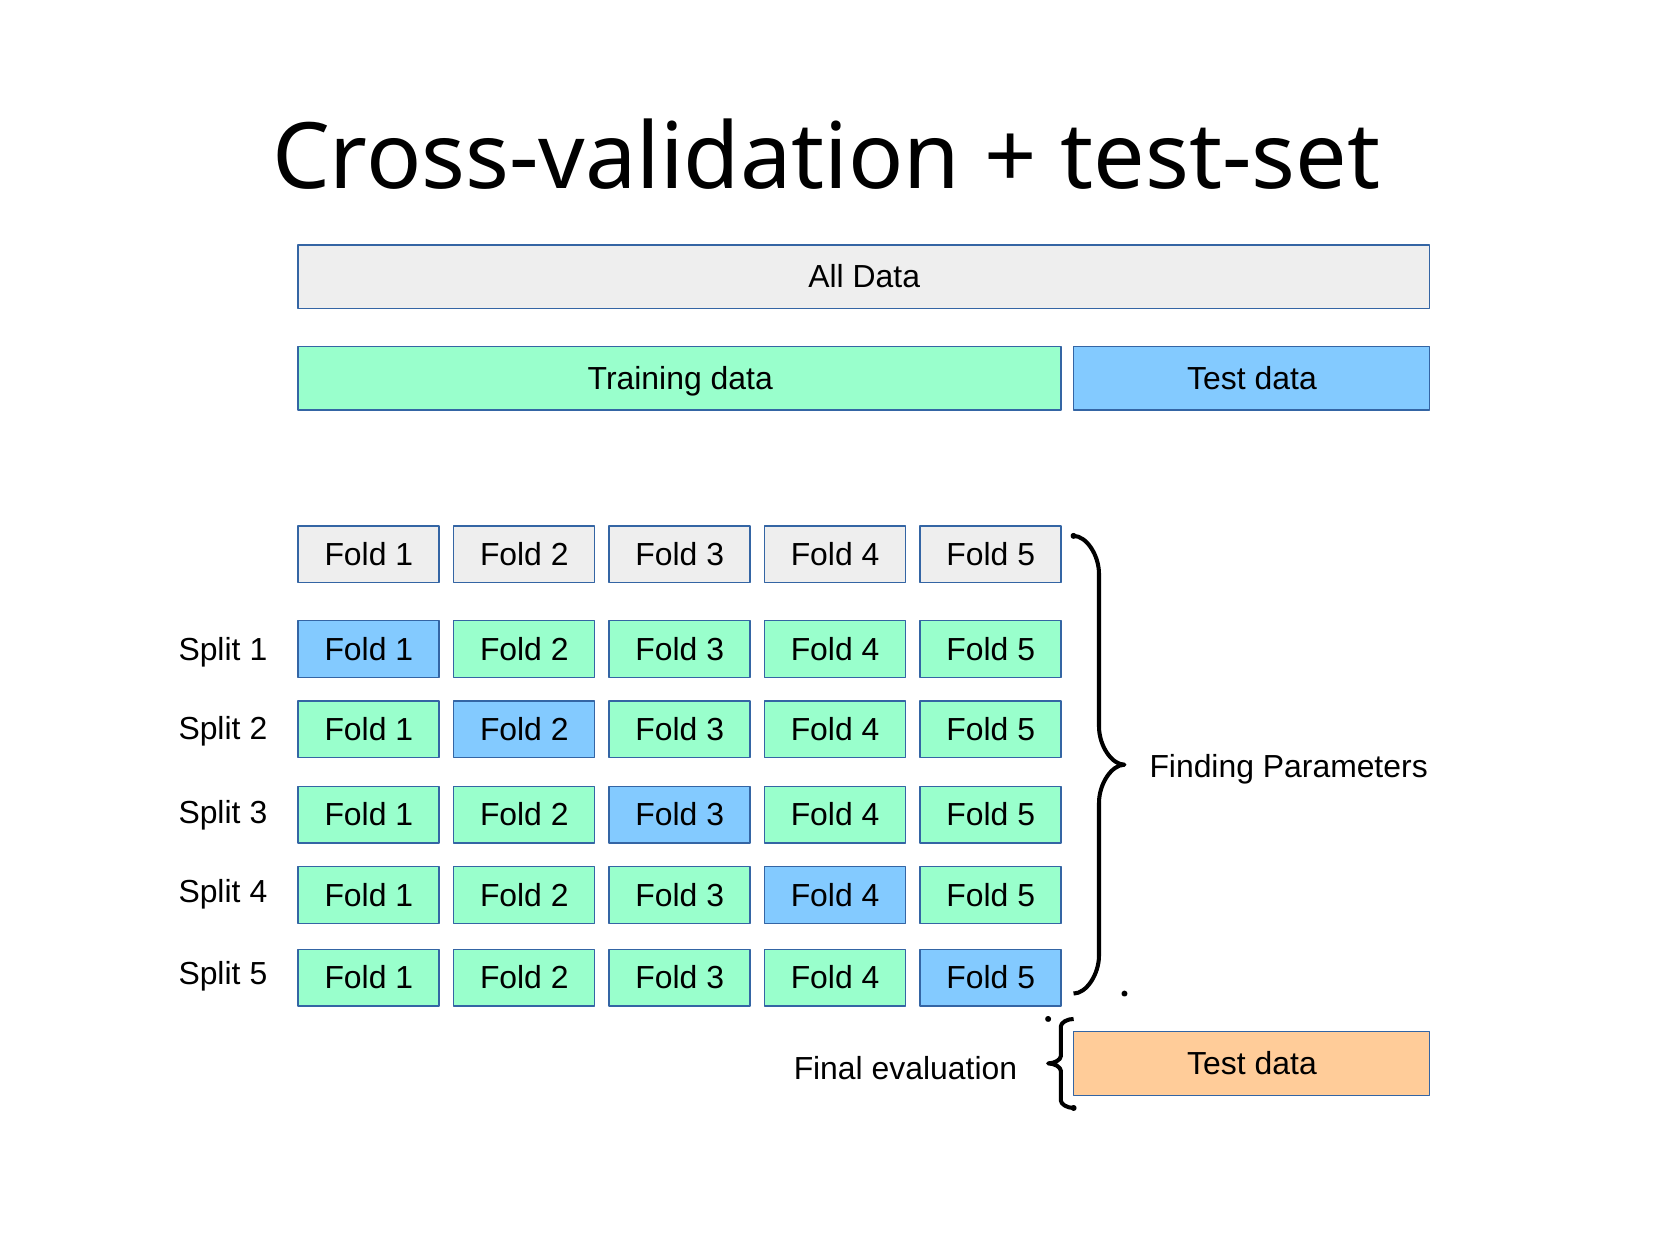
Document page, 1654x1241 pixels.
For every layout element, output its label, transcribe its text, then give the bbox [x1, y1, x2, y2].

picture [180, 244, 1431, 1111]
title Cross-validation + test-set [82, 49, 1571, 257]
